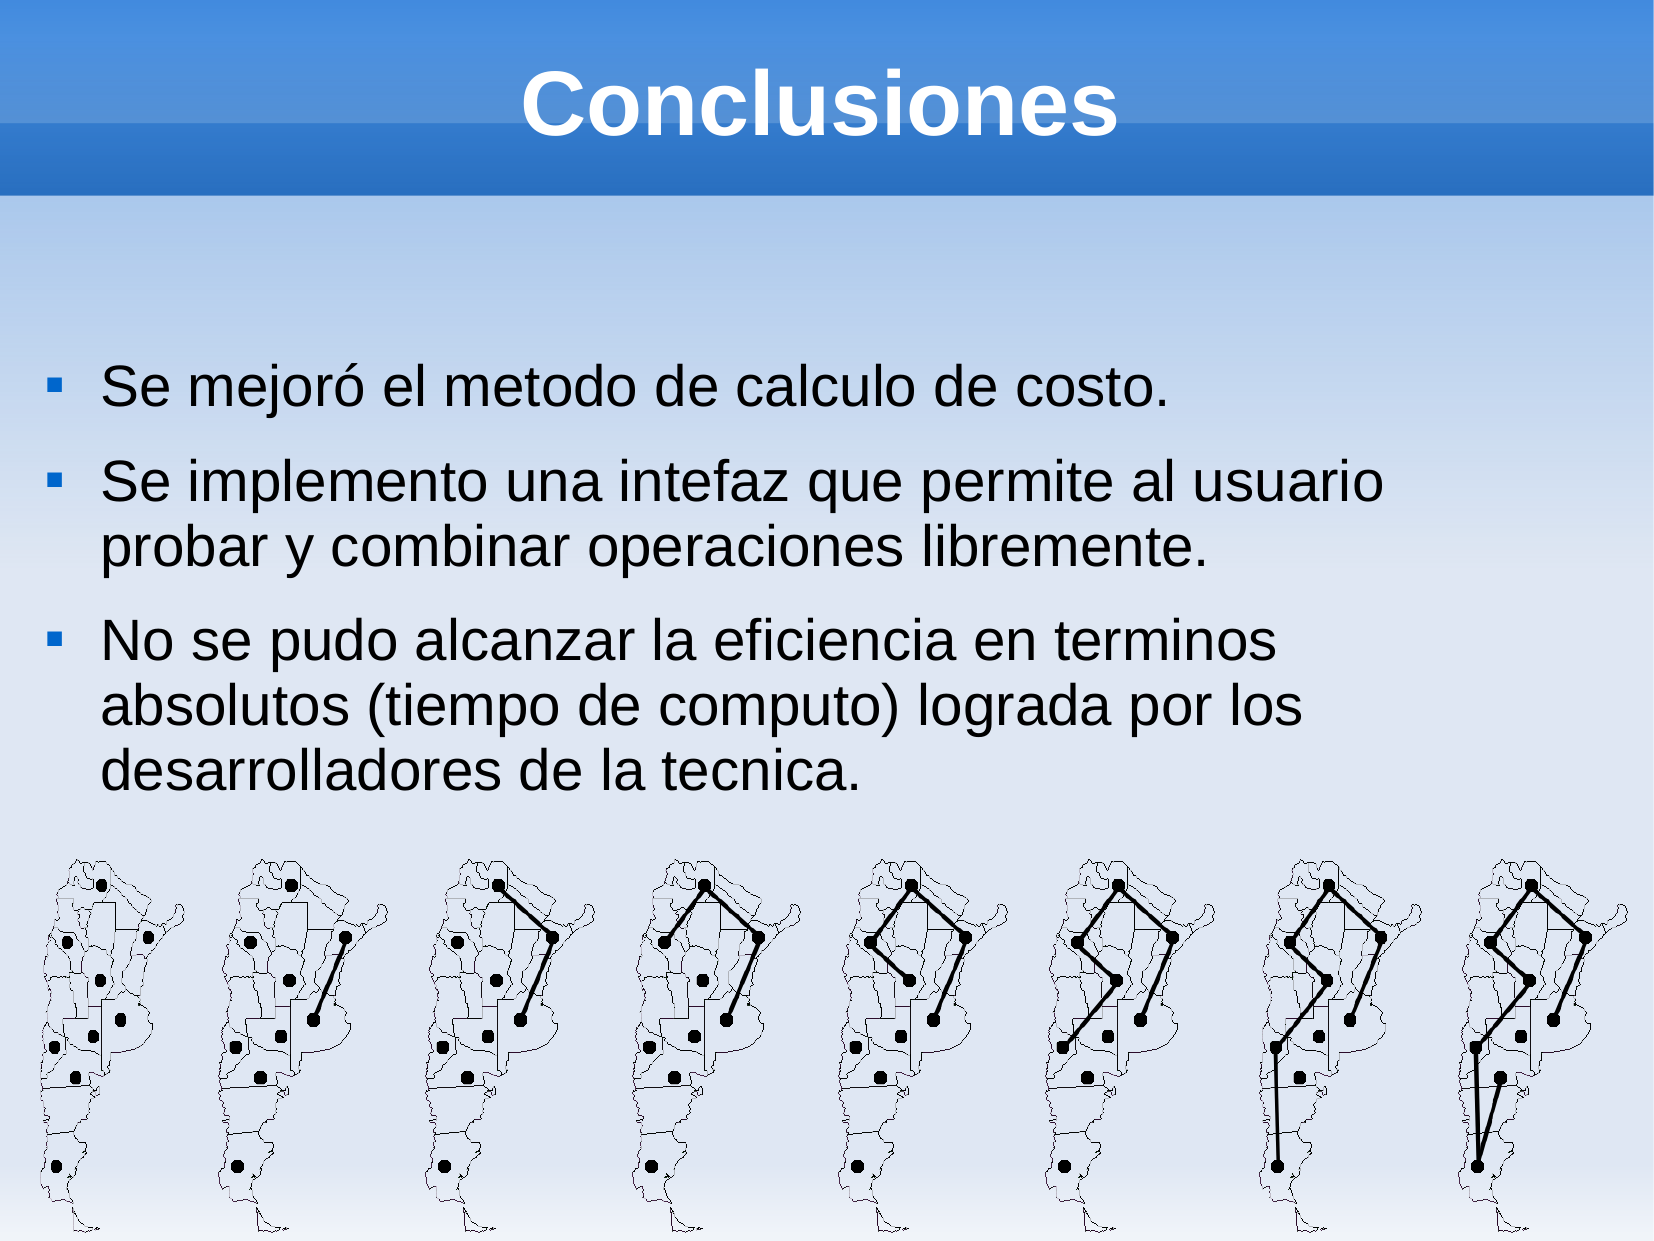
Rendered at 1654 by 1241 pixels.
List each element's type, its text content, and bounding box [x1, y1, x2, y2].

title Conclusiones [76, 7, 1565, 200]
picture [0, 0, 1654, 1241]
list Se mejoró el metodo de calculo de costo. Se implemento una intefaz que permite al usuario probar y combinar operaciones libremente. No se pudo alcanzar la eficiencia en terminos absolutos (tiempo de computo) lograda por los desarrolladores de la tecnica. [29, 259, 1518, 1064]
